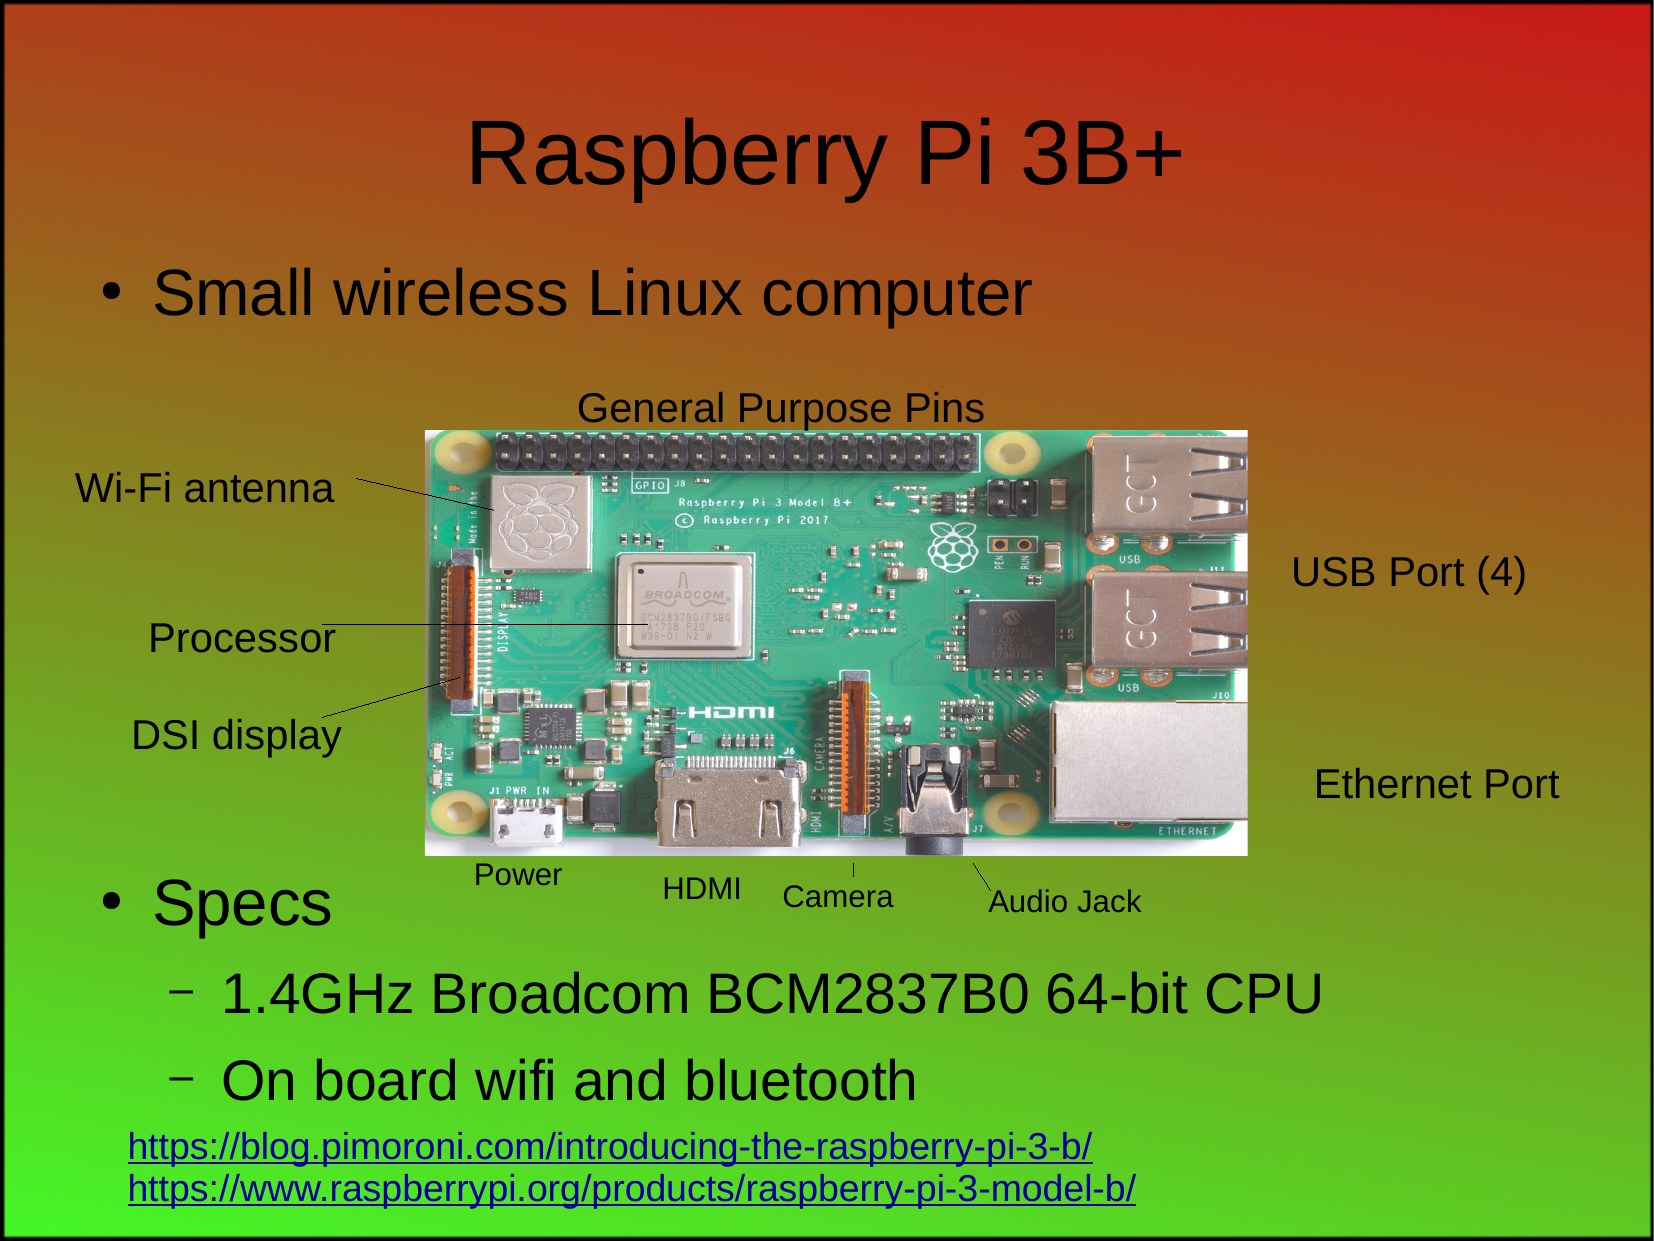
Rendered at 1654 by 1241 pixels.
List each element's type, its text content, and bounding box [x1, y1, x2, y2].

picture [0, 0, 1654, 1241]
list Small wireless Linux computer Specs 1.4GHz Broadcom BCM2837B0 64-bit CPU On board wifi and bluetooth [82, 256, 1571, 1119]
text_box https://blog.pimoroni.com/introducing-the-raspberry-pi-3-b/ https://www.raspberrypi.org/products/raspberry-pi-3-model-b/ [112, 1118, 1223, 1241]
text_box Processor [133, 607, 391, 669]
text_box General Purpose Pins [562, 377, 1081, 486]
text_box Camera [785, 872, 1025, 931]
text_box Power [459, 850, 717, 909]
title Raspberry Pi 3B+ [82, 49, 1571, 256]
text_box HDMI [647, 863, 785, 963]
text_box Audio Jack [973, 876, 1231, 935]
text_box Ethernet Port [1299, 753, 1621, 862]
text_box USB Port (4) [1276, 540, 1571, 649]
text_box DSI display [116, 704, 374, 803]
text_box Wi-Fi antenna [60, 456, 374, 565]
